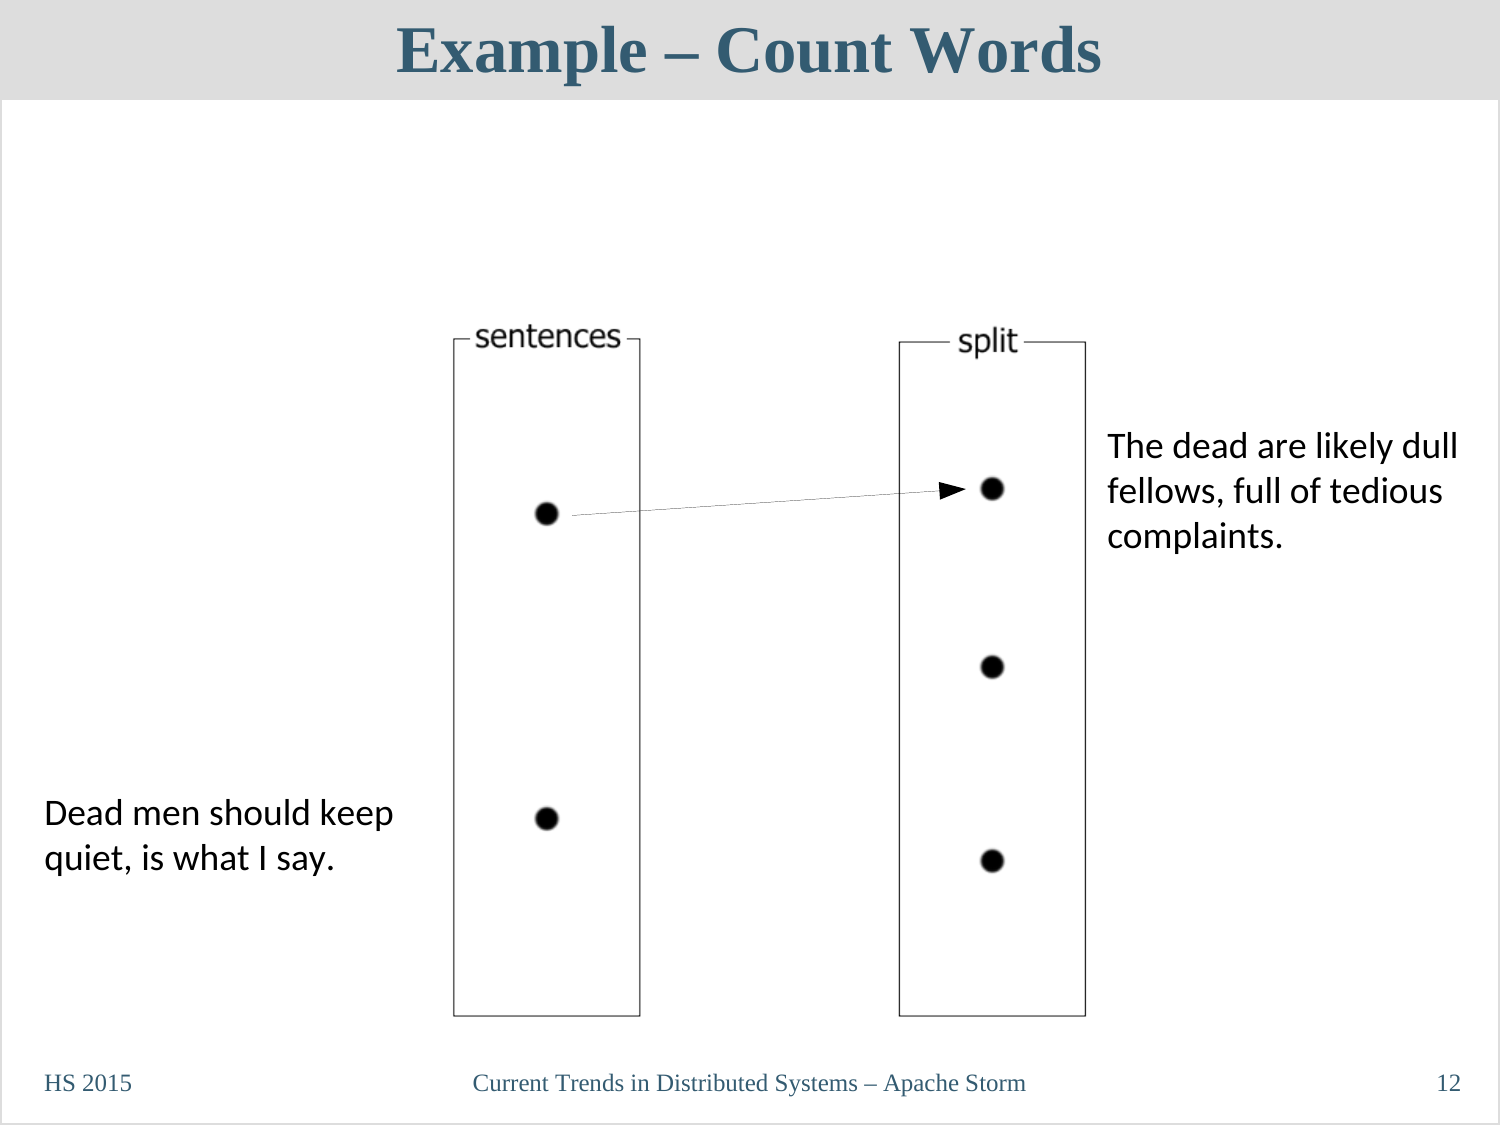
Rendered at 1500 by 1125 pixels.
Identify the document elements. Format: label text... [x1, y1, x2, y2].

title Example – Count Words [0, 0, 1500, 100]
text_box Dead men should keep quiet, is what I say. [29, 781, 414, 886]
picture [0, 96, 1496, 1125]
text_box The dead are likely dull fellows, full of tedious complaints. [1092, 413, 1477, 564]
